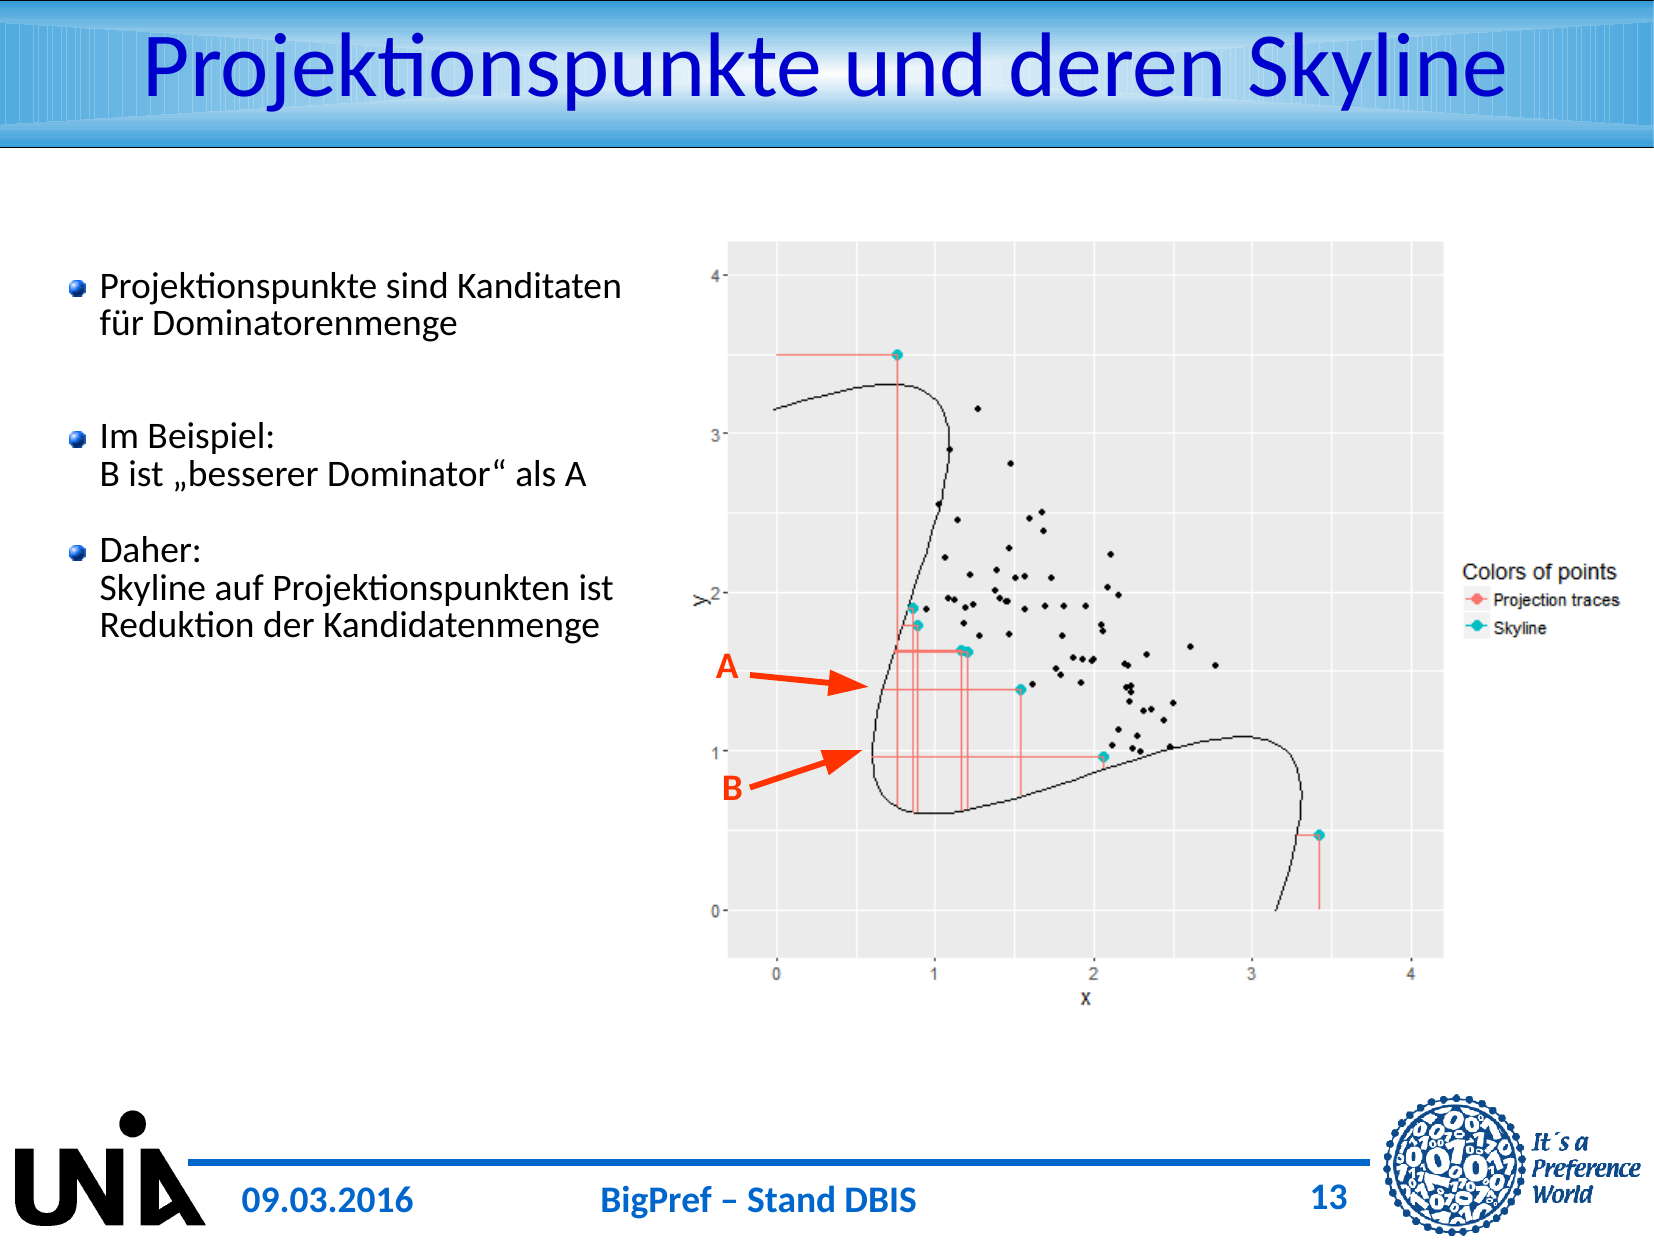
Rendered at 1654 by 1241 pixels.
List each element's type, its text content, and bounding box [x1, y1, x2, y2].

picture [675, 237, 1636, 1013]
title Projektionspunkte und deren Skyline [0, 17, 1654, 130]
picture [1379, 1090, 1646, 1241]
text_box A [701, 643, 782, 704]
text_box Projektionspunkte sind Kanditaten für Dominatorenmenge Im Beispiel: B ist „besserer Dominator“ als A Daher: Skyline auf Projektionspunkten ist Reduktion der Kandidatenmenge [55, 262, 675, 919]
text_box B [707, 764, 788, 826]
picture [15, 1110, 206, 1226]
